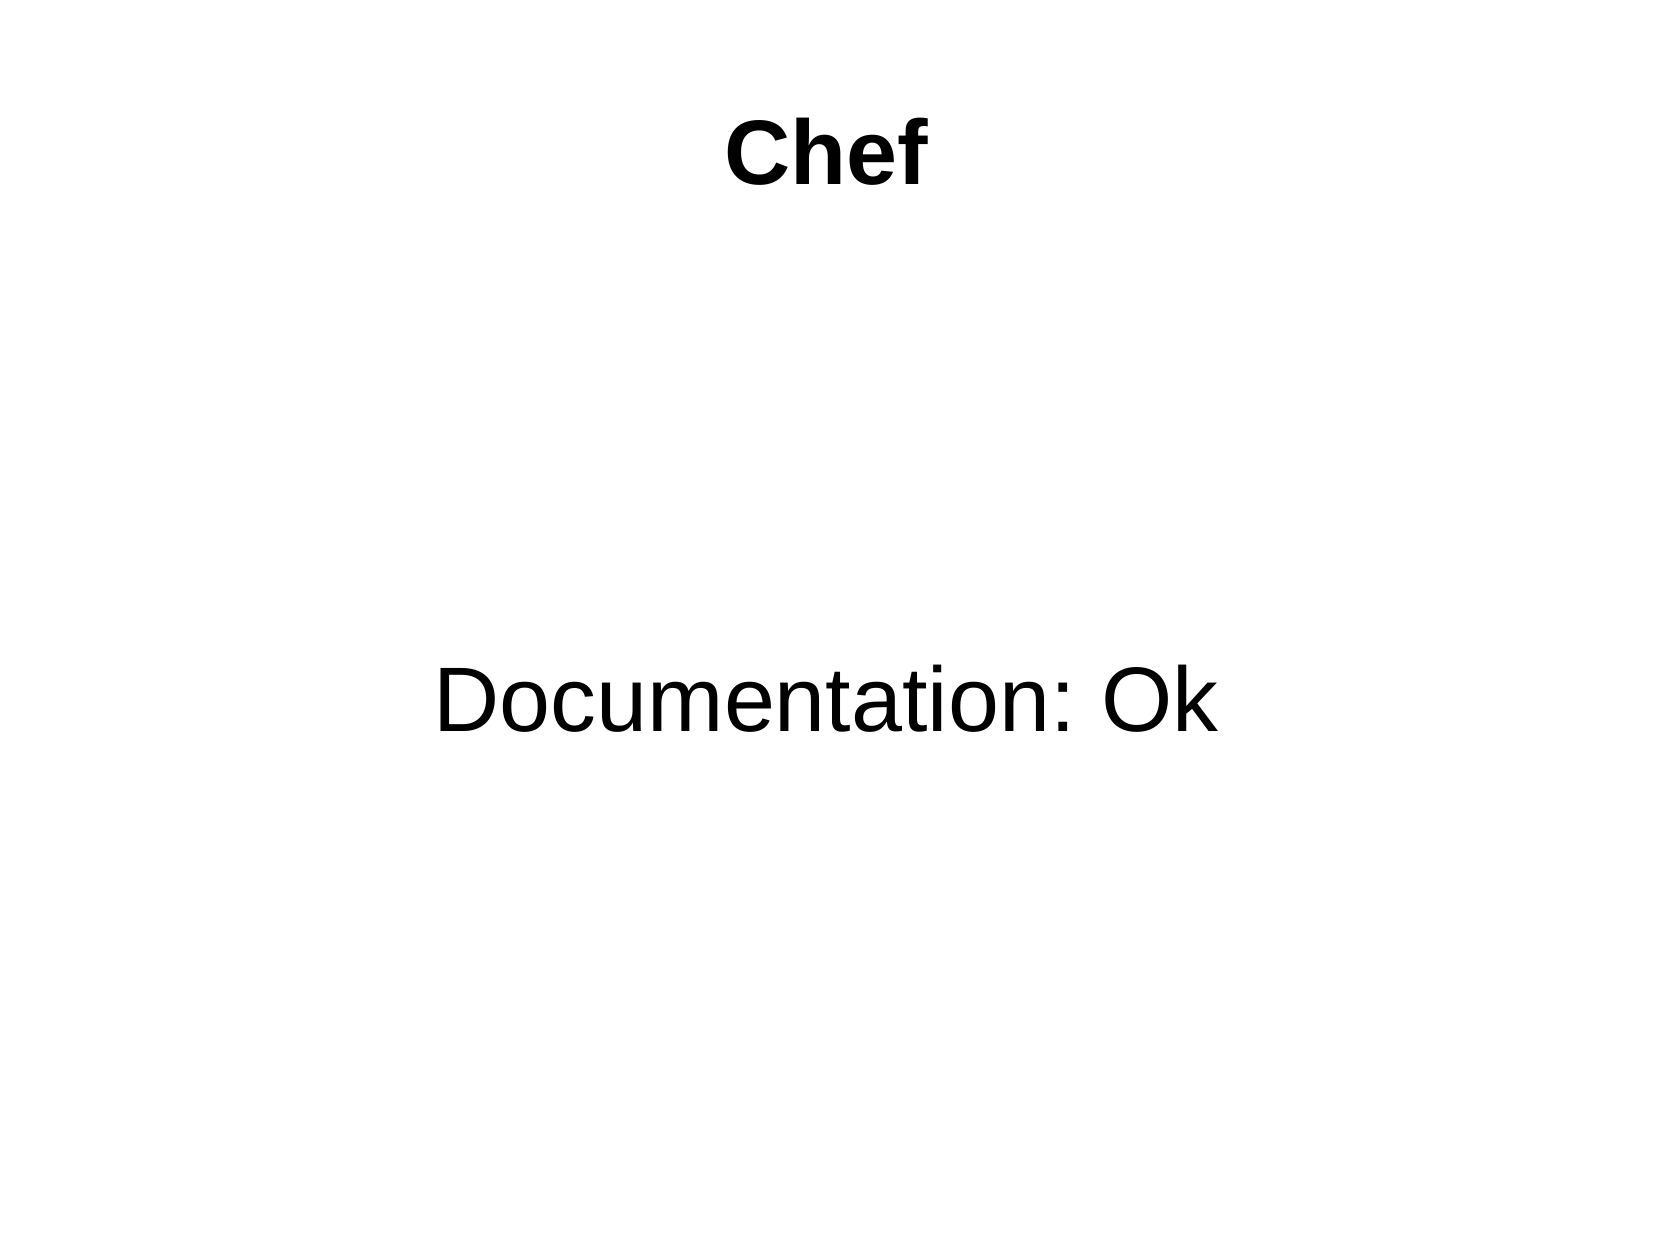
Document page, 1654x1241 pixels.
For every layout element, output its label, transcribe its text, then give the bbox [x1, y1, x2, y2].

title Chef [82, 49, 1571, 257]
subtitle Documentation: Ok [82, 290, 1571, 1109]
